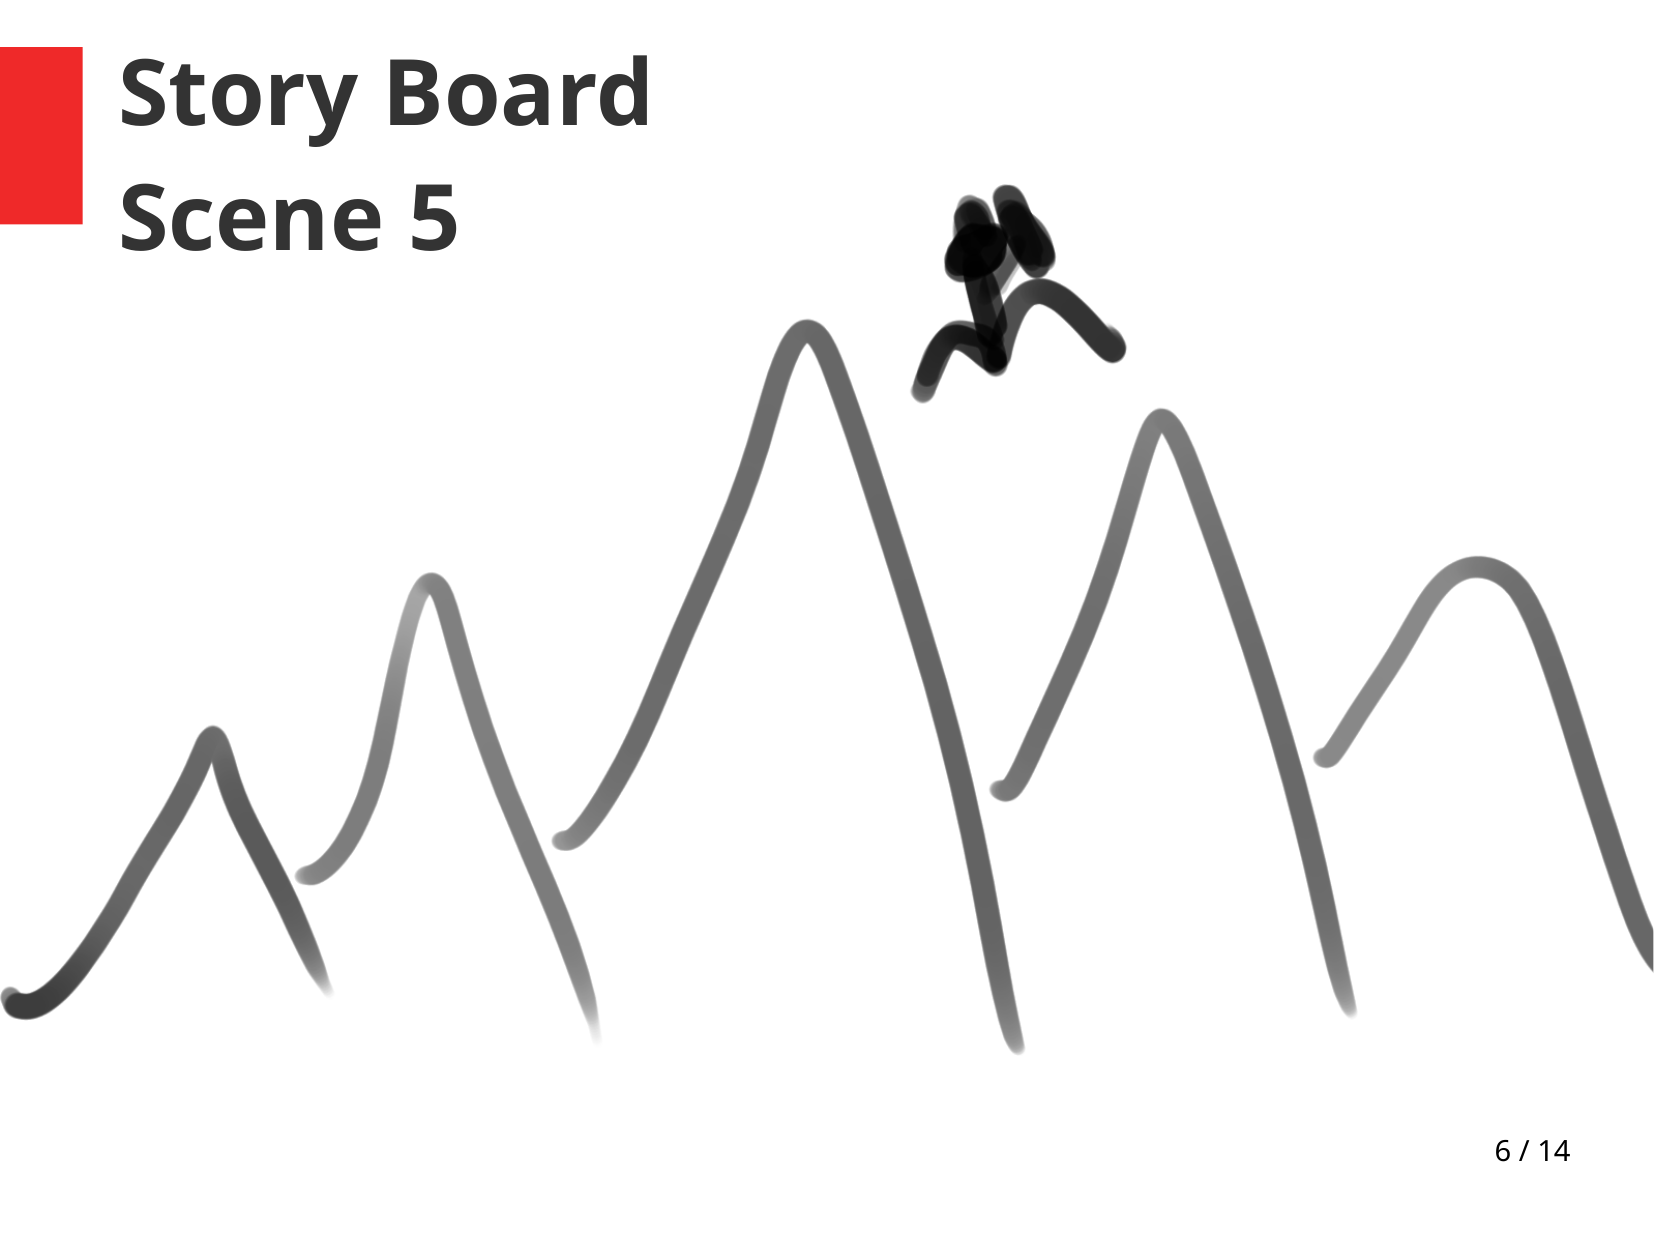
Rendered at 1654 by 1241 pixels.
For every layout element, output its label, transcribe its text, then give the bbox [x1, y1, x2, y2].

picture [0, 184, 1654, 1056]
title Story Board Scene 5 [118, 28, 1571, 184]
